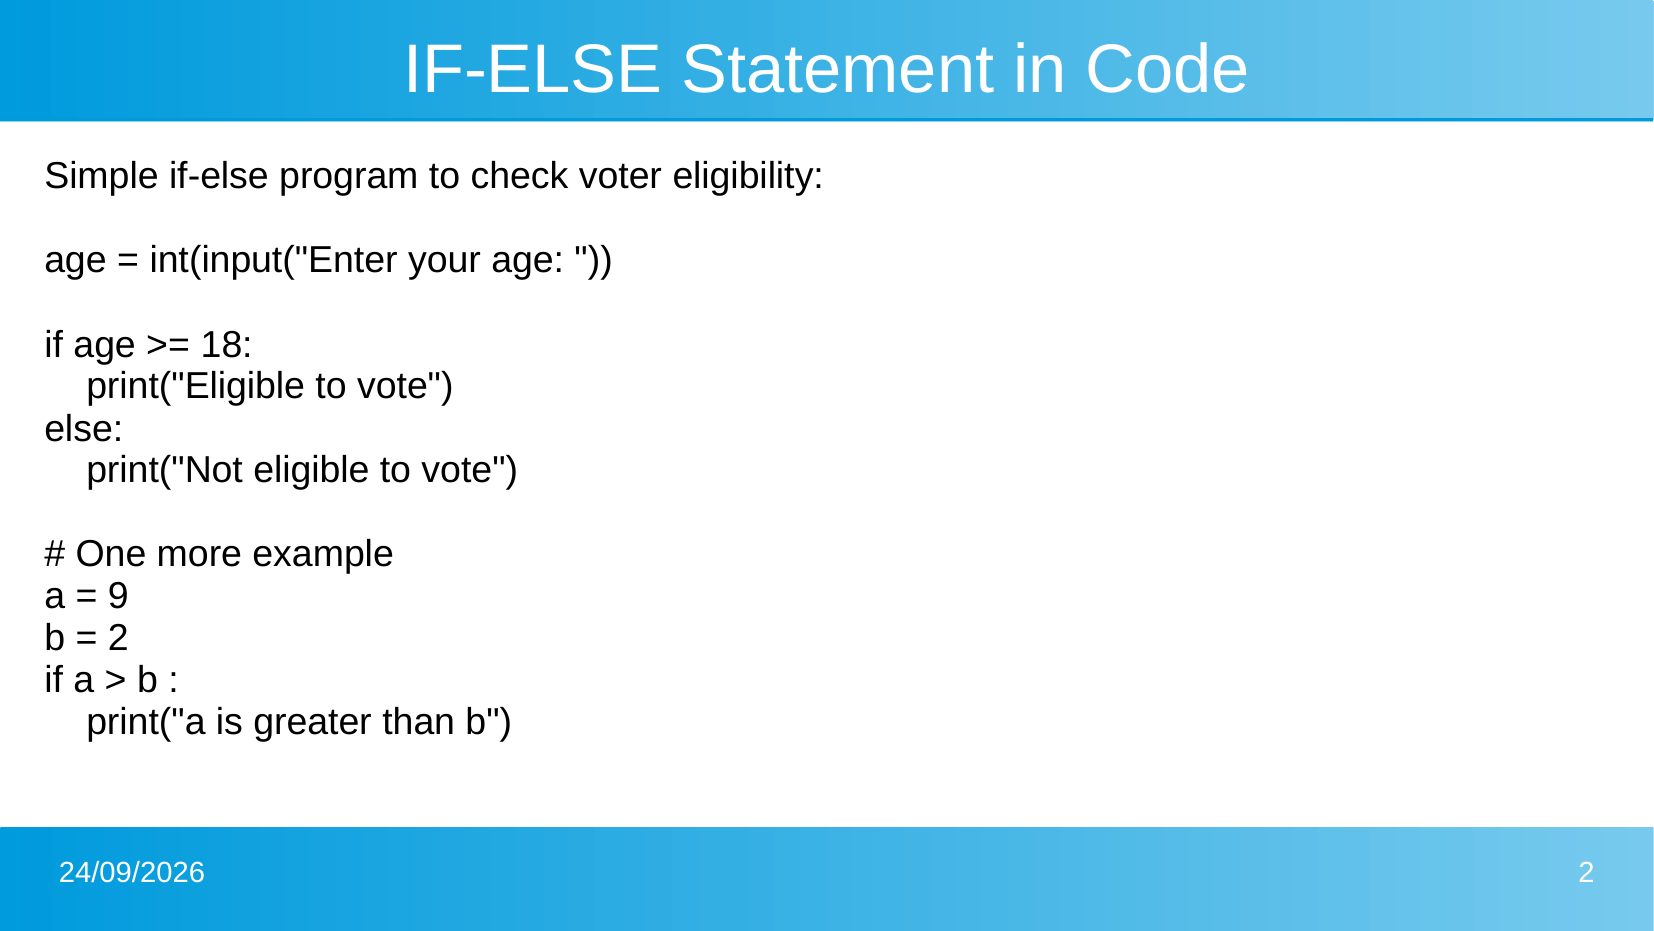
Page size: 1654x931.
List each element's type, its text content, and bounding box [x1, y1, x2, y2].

title IF-ELSE Statement in Code [59, 29, 1595, 108]
text_box Simple if-else program to check voter eligibility: age = int(input("Enter your age: ")) if age >= 18: print("Eligible to vote") else: print("Not eligible to vote") # One more example a = 9 b = 2 if a > b : print("a is greater than b") [29, 147, 1388, 793]
